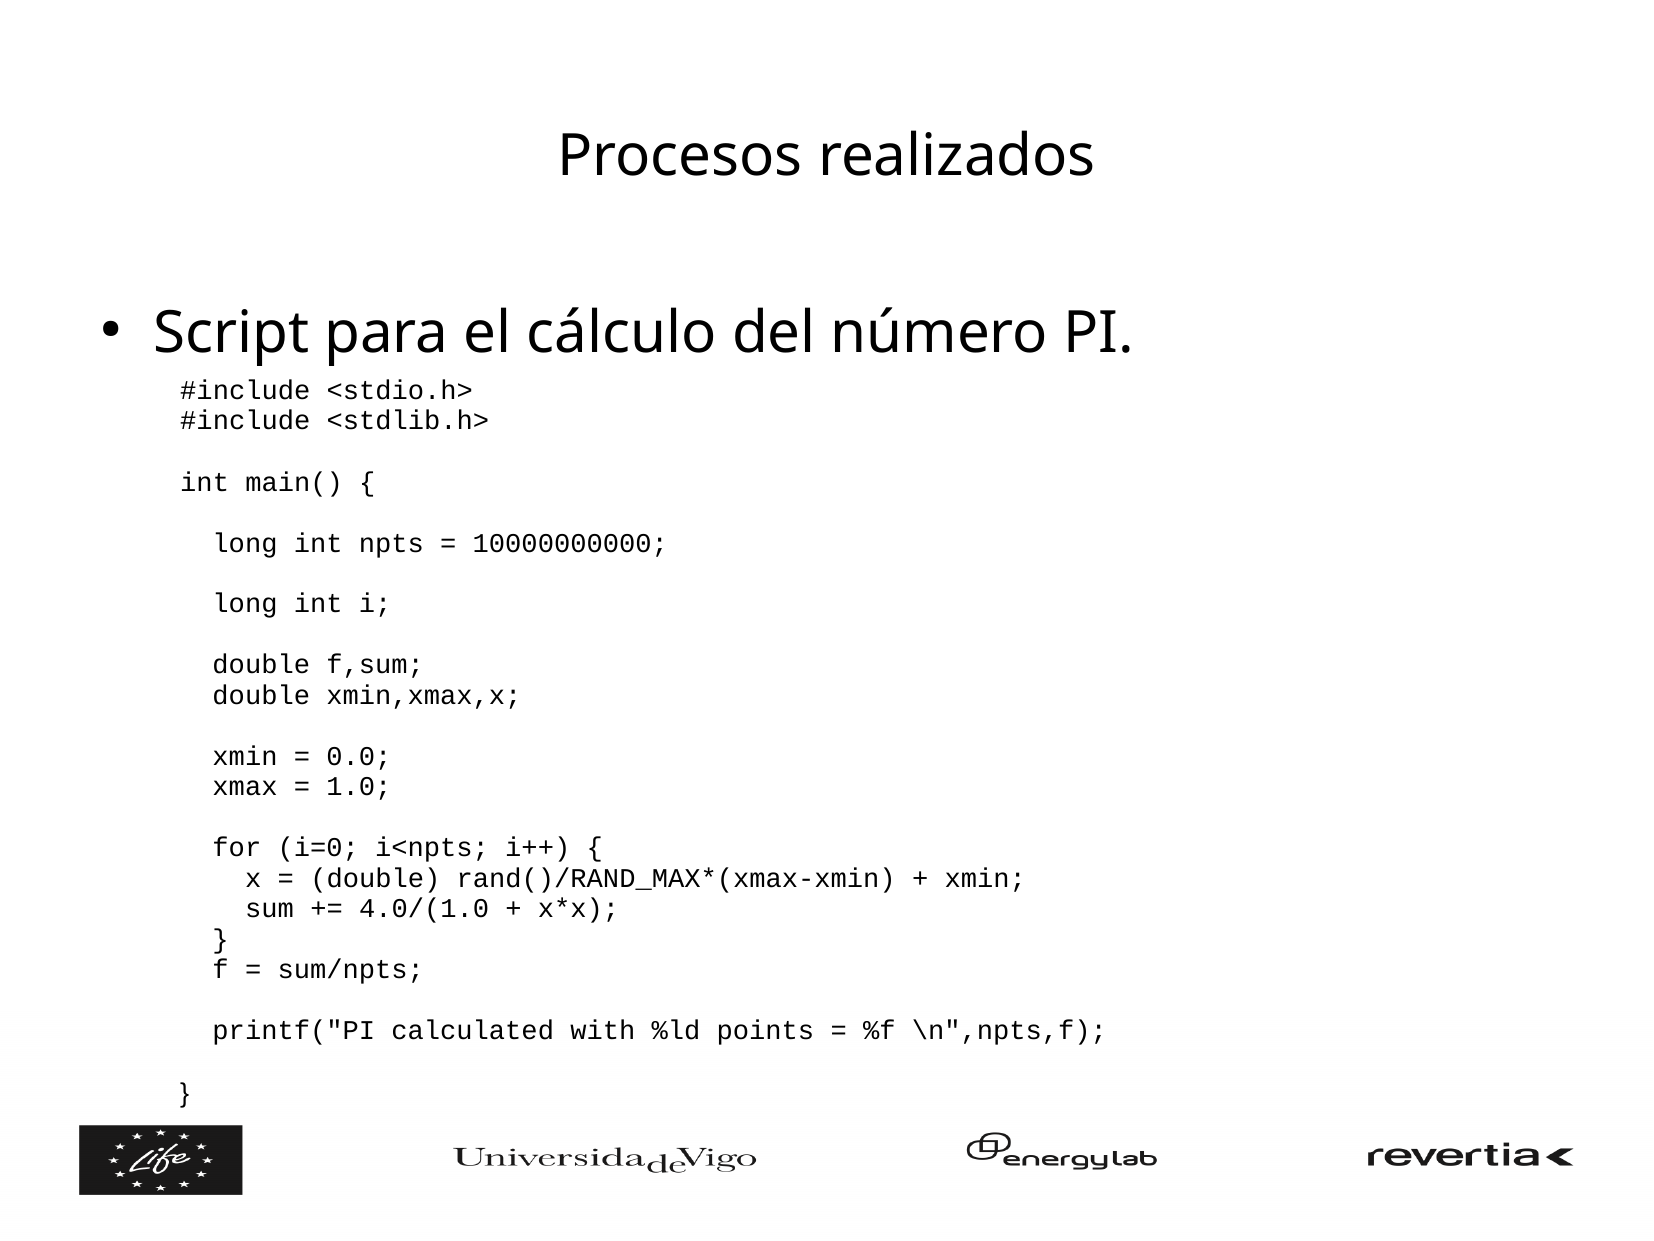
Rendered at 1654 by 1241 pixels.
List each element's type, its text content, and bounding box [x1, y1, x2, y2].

picture [0, 1009, 1654, 1241]
text_box #include <stdio.h> #include <stdlib.h> int main() { long int npts = 10000000000; long int i; double f,sum; double xmin,xmax,x; xmin = 0.0; xmax = 1.0; for (i=0; i<npts; i++) { x = (double) rand()/RAND_MAX*(xmax-xmin) + xmin; sum += 4.0/(1.0 + x*x); } f = sum/npts; printf("PI calculated with %ld points = %f \n",npts,f); } [165, 369, 1122, 1116]
title Procesos realizados [82, 49, 1571, 257]
list Script para el cálculo del número PI. [82, 290, 1571, 1010]
